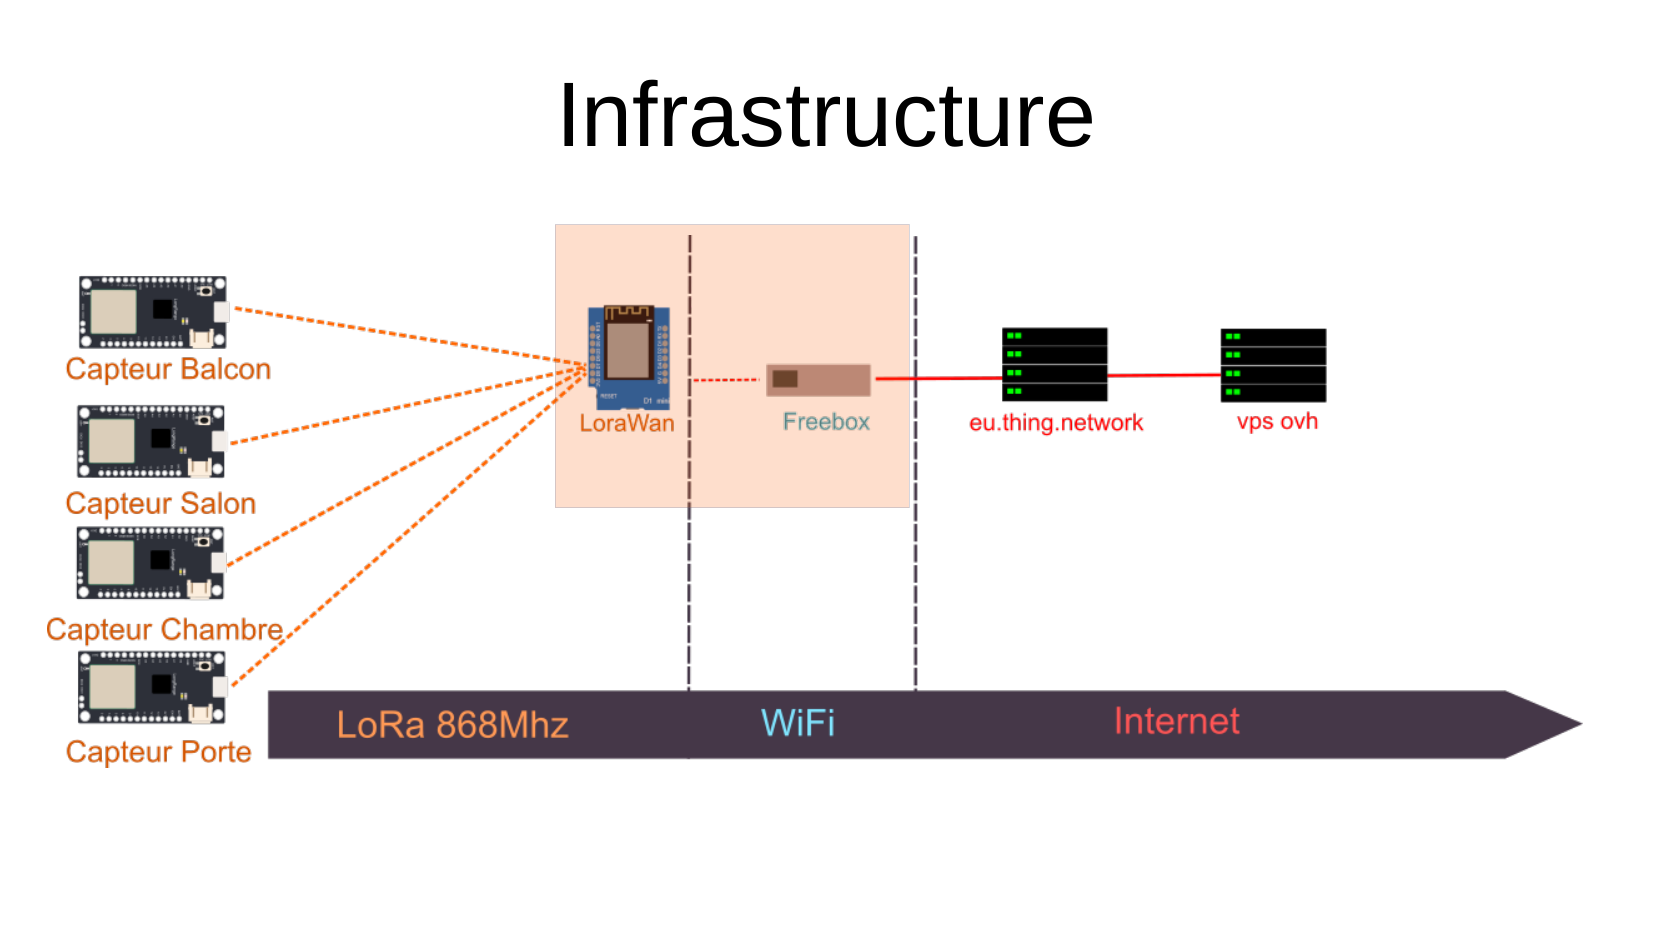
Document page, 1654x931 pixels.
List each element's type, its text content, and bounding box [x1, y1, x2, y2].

title Infrastructure [82, 37, 1571, 193]
picture [47, 235, 1583, 768]
text_box [555, 224, 910, 508]
